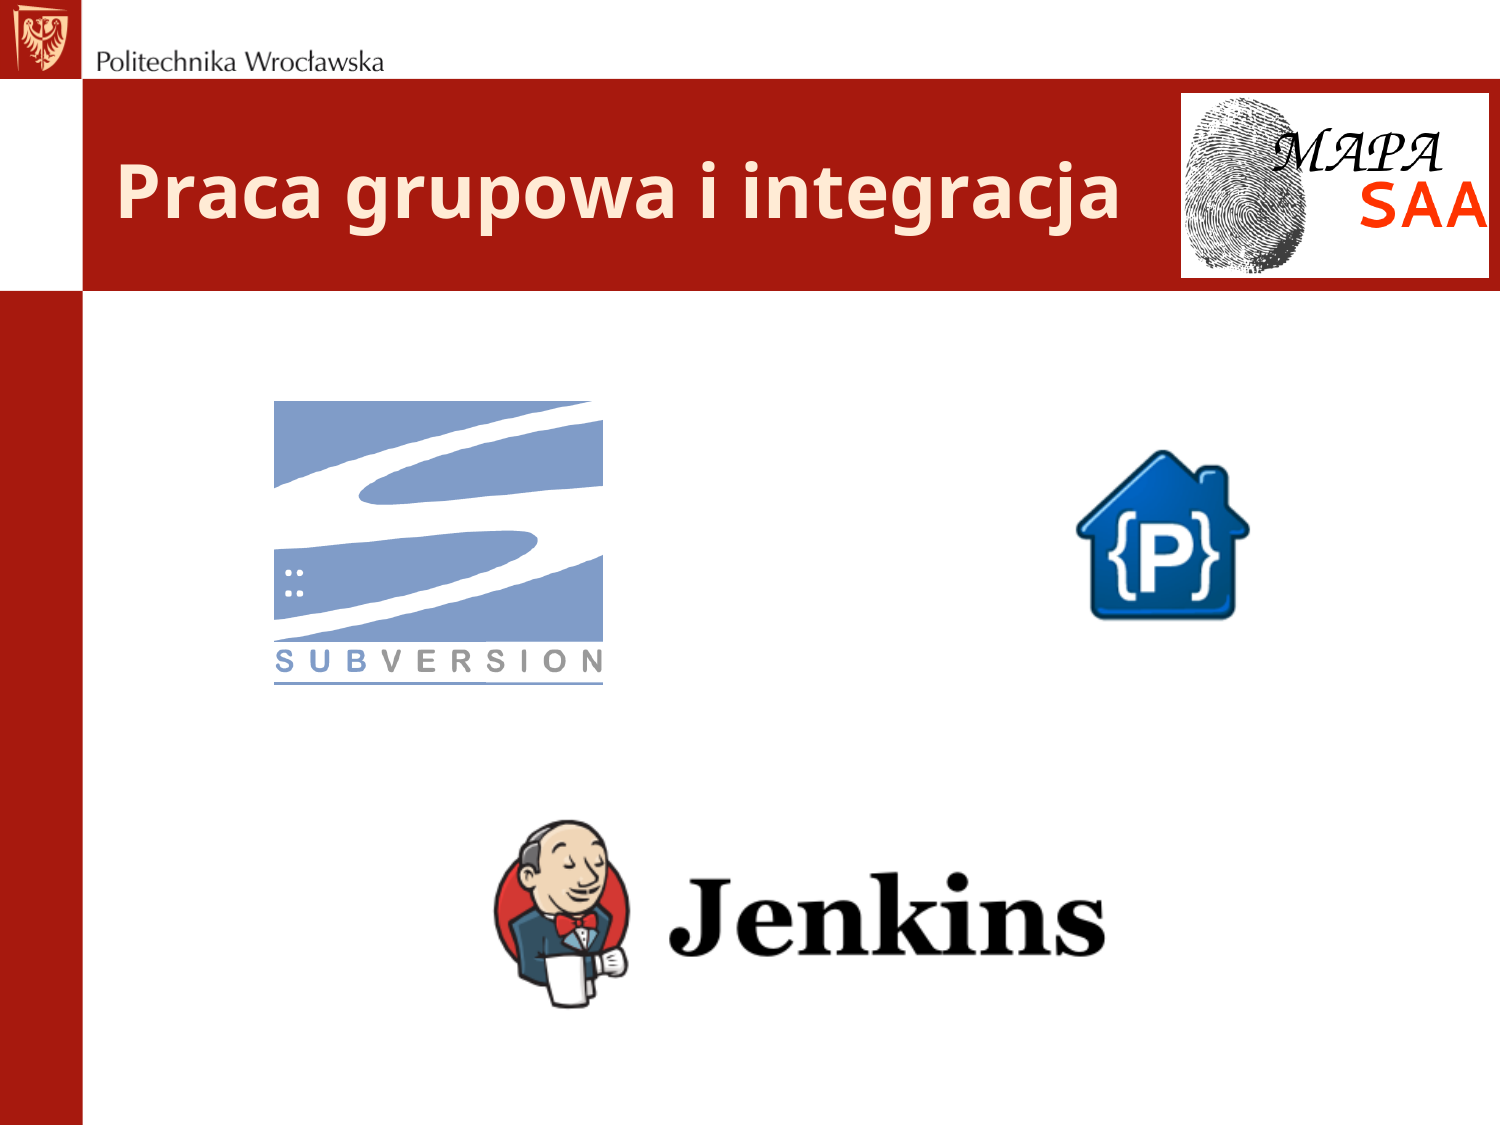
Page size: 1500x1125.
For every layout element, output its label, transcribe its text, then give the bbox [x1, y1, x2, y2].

picture [488, 814, 1111, 1015]
picture [1009, 433, 1319, 634]
picture [274, 401, 603, 686]
picture [0, 0, 384, 79]
title Praca grupowa i integracja [100, 90, 1483, 287]
picture [1181, 93, 1489, 278]
